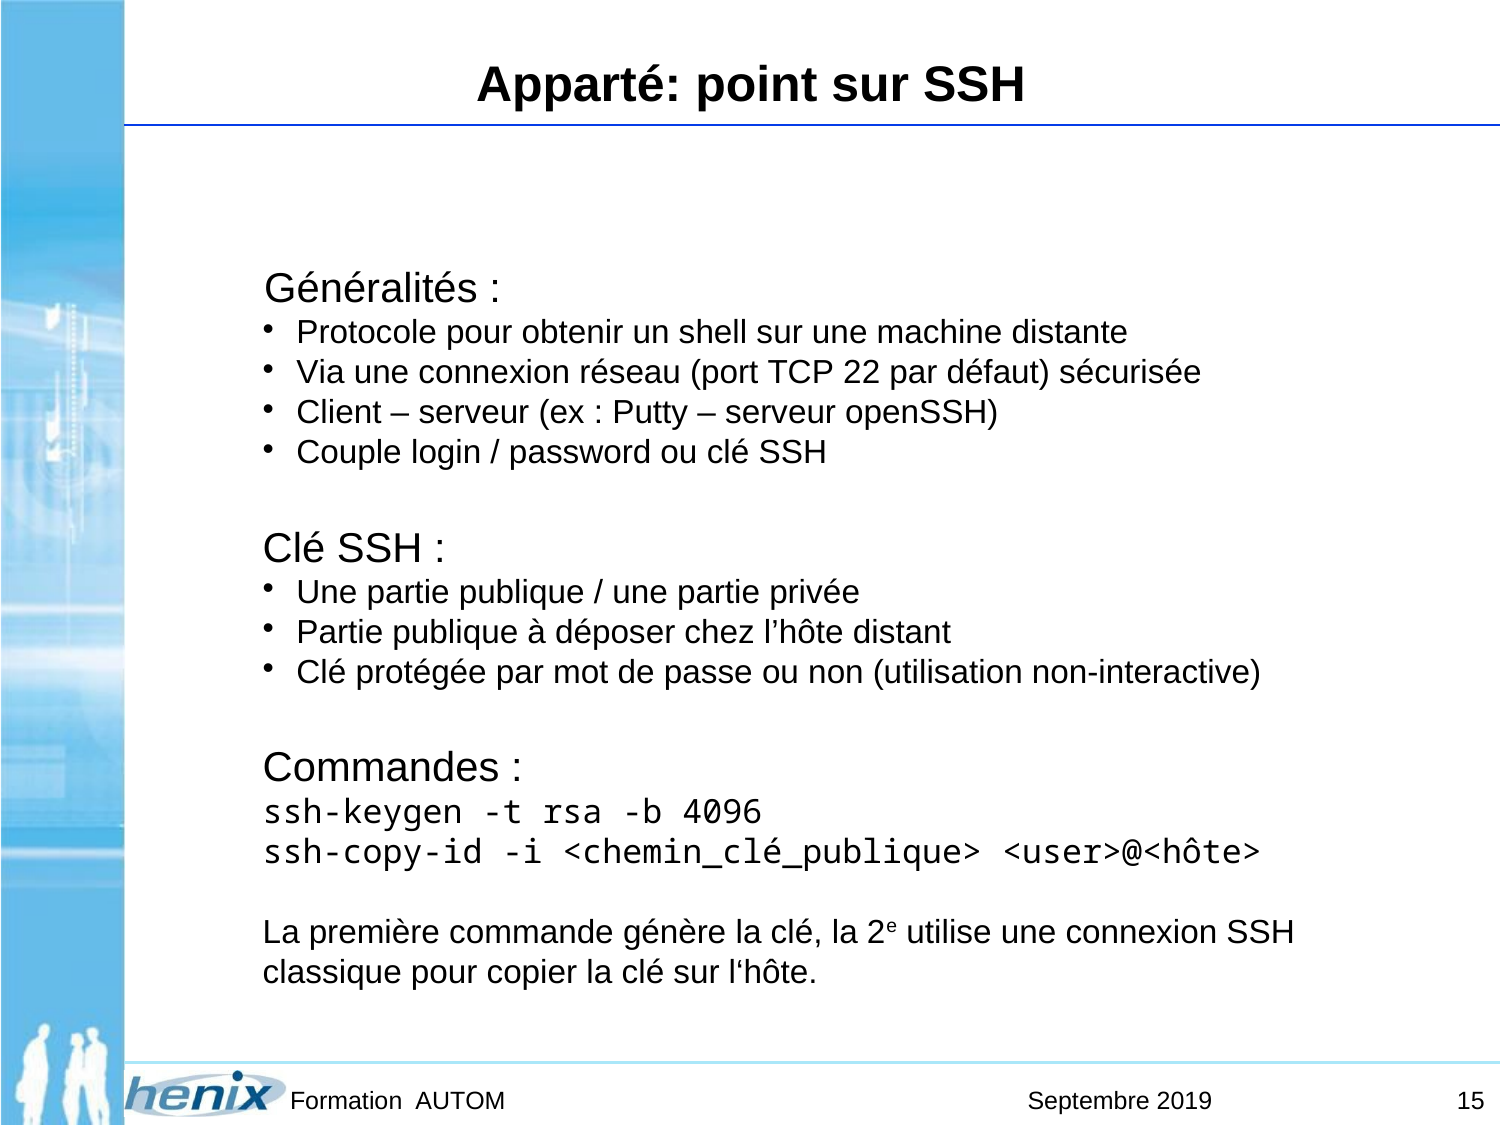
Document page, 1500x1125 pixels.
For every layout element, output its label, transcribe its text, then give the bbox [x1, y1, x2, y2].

text_box Septembre 2019 [1025, 1084, 1241, 1115]
picture [0, 0, 126, 1125]
text_box [123, 1070, 287, 1117]
text_box Formation AUTOM [288, 1084, 507, 1115]
text_box Généralités : Protocole pour obtenir un shell sur une machine distante Via une connexion réseau (port TCP 22 par défaut) sécurisée Client – serveur (ex : Putty – serveur openSSH) Couple login / password ou clé SSH Clé SSH : Une partie publique / une partie privée Partie publique à déposer chez l’hôte distant Clé protégée par mot de passe ou non (utilisation non-interactive) Commandes : ssh-keygen -t rsa -b 4096 ssh-copy-id -i <chemin_clé_publique> <user>@<hôte> La première commande génère la clé, la 2e utilise une connexion SSH classique pour copier la clé sur l‘hôte. [247, 253, 1359, 1016]
text_box <numéro> [1452, 1084, 1490, 1115]
text_box Apparté: point sur SSH [138, 50, 1363, 112]
